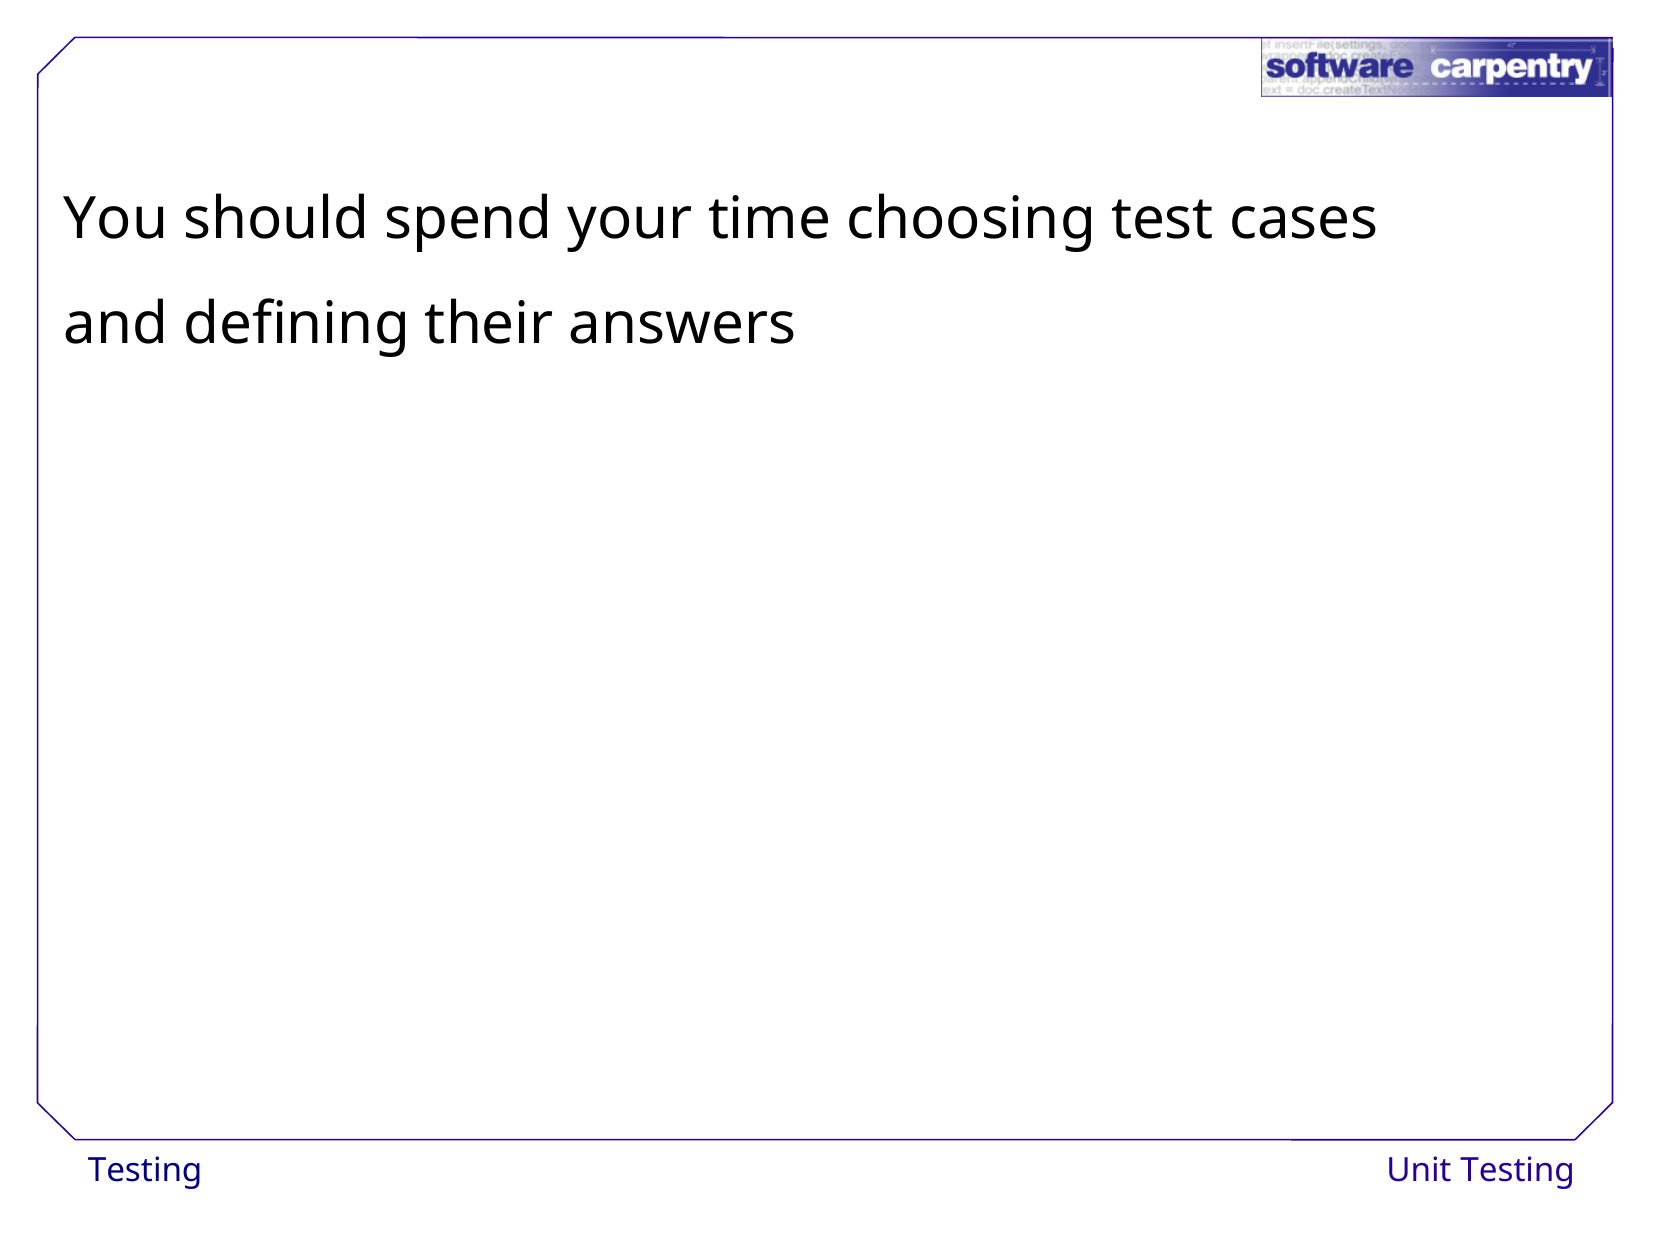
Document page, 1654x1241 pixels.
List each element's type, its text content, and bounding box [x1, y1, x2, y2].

picture [1261, 39, 1613, 97]
text_box You should spend your time choosing test cases and defining their answers [48, 137, 1544, 364]
